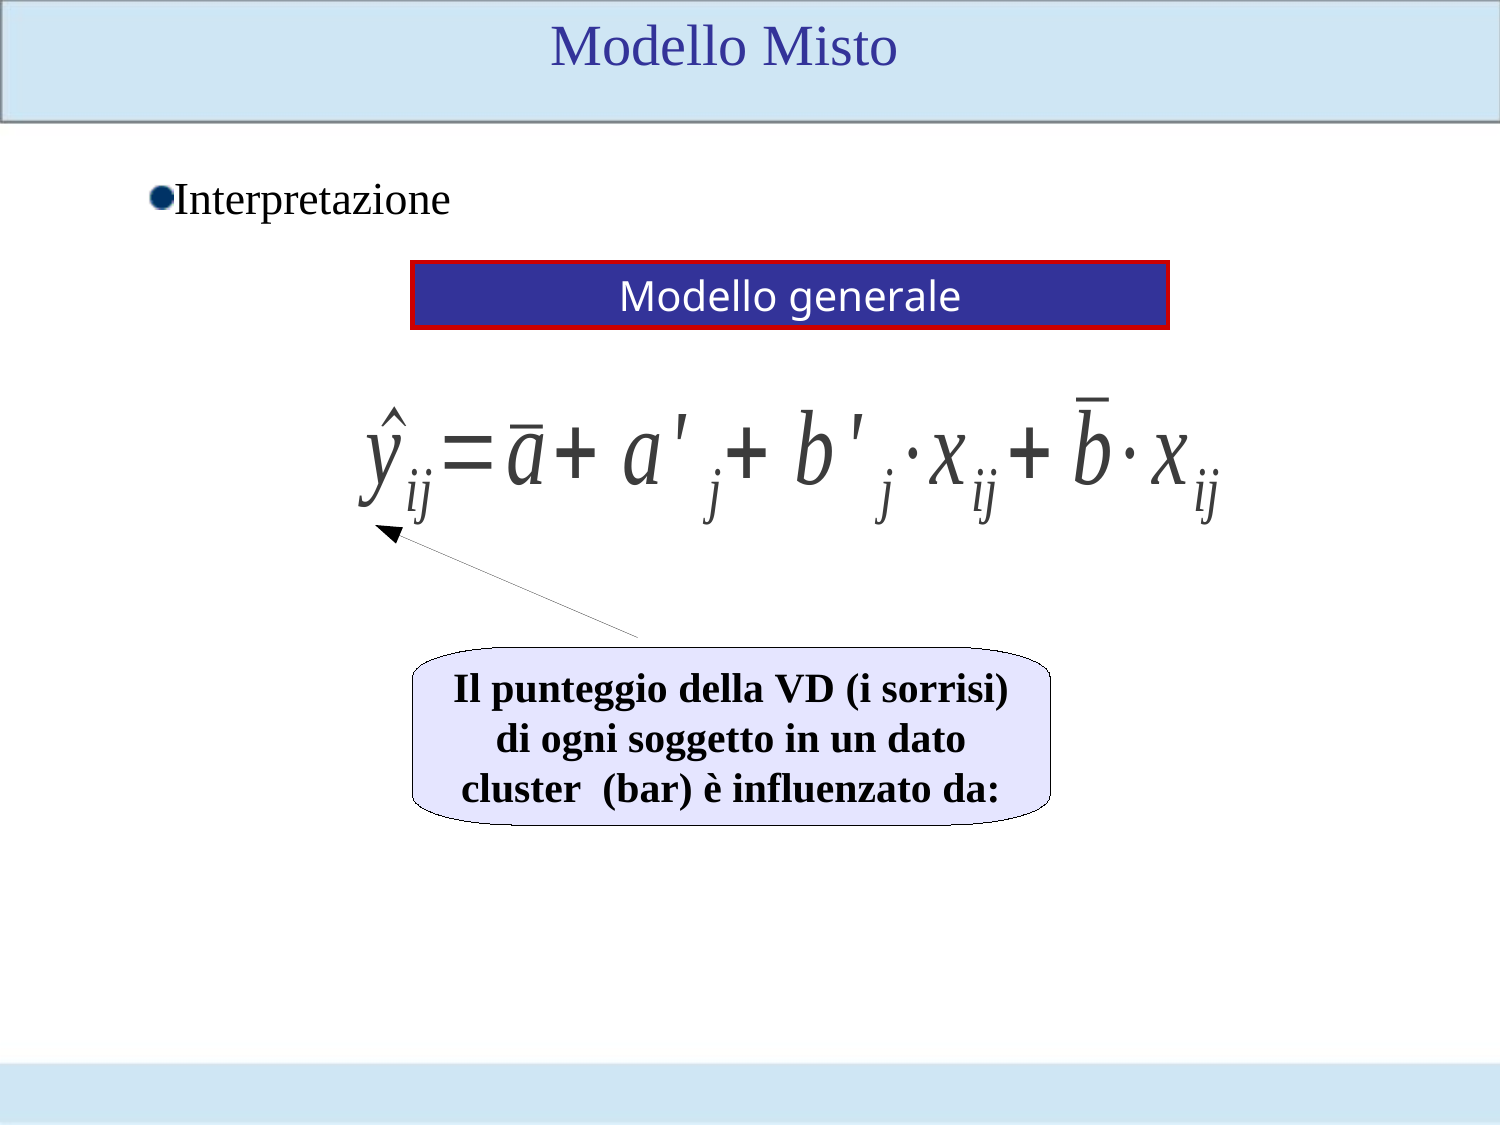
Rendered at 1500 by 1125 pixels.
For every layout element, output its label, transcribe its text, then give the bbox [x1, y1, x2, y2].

text_box Il punteggio della VD (i sorrisi) di ogni soggetto in un dato cluster (bar) è influenzato da: [412, 647, 1051, 826]
picture [0, 0, 1500, 1125]
chart [335, 391, 1238, 526]
text_box Modello generale [412, 262, 1168, 328]
text_box Interpretazione [132, 161, 1377, 232]
title Modello Misto [49, 0, 1400, 136]
